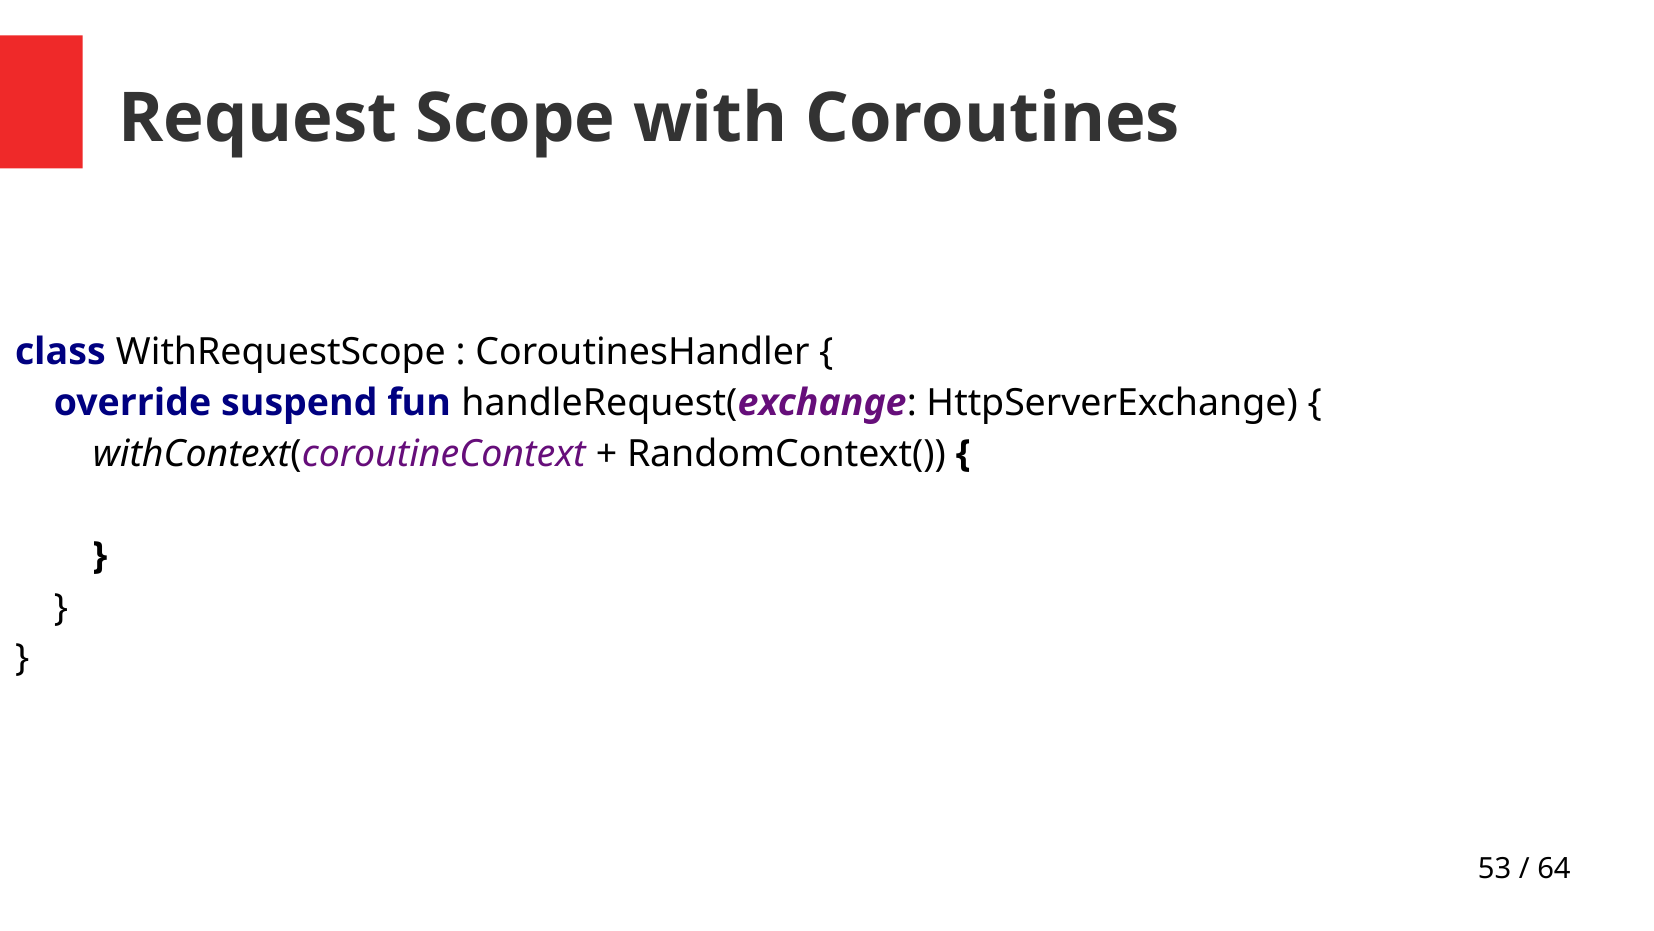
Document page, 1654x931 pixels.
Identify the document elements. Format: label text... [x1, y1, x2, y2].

title Request Scope with Coroutines [118, 37, 1571, 193]
list class WithRequestScope : CoroutinesHandler { override suspend fun handleRequest(exchange: HttpServerExchange) { withContext(coroutineContext + RandomContext()) { } } } [15, 324, 1636, 675]
